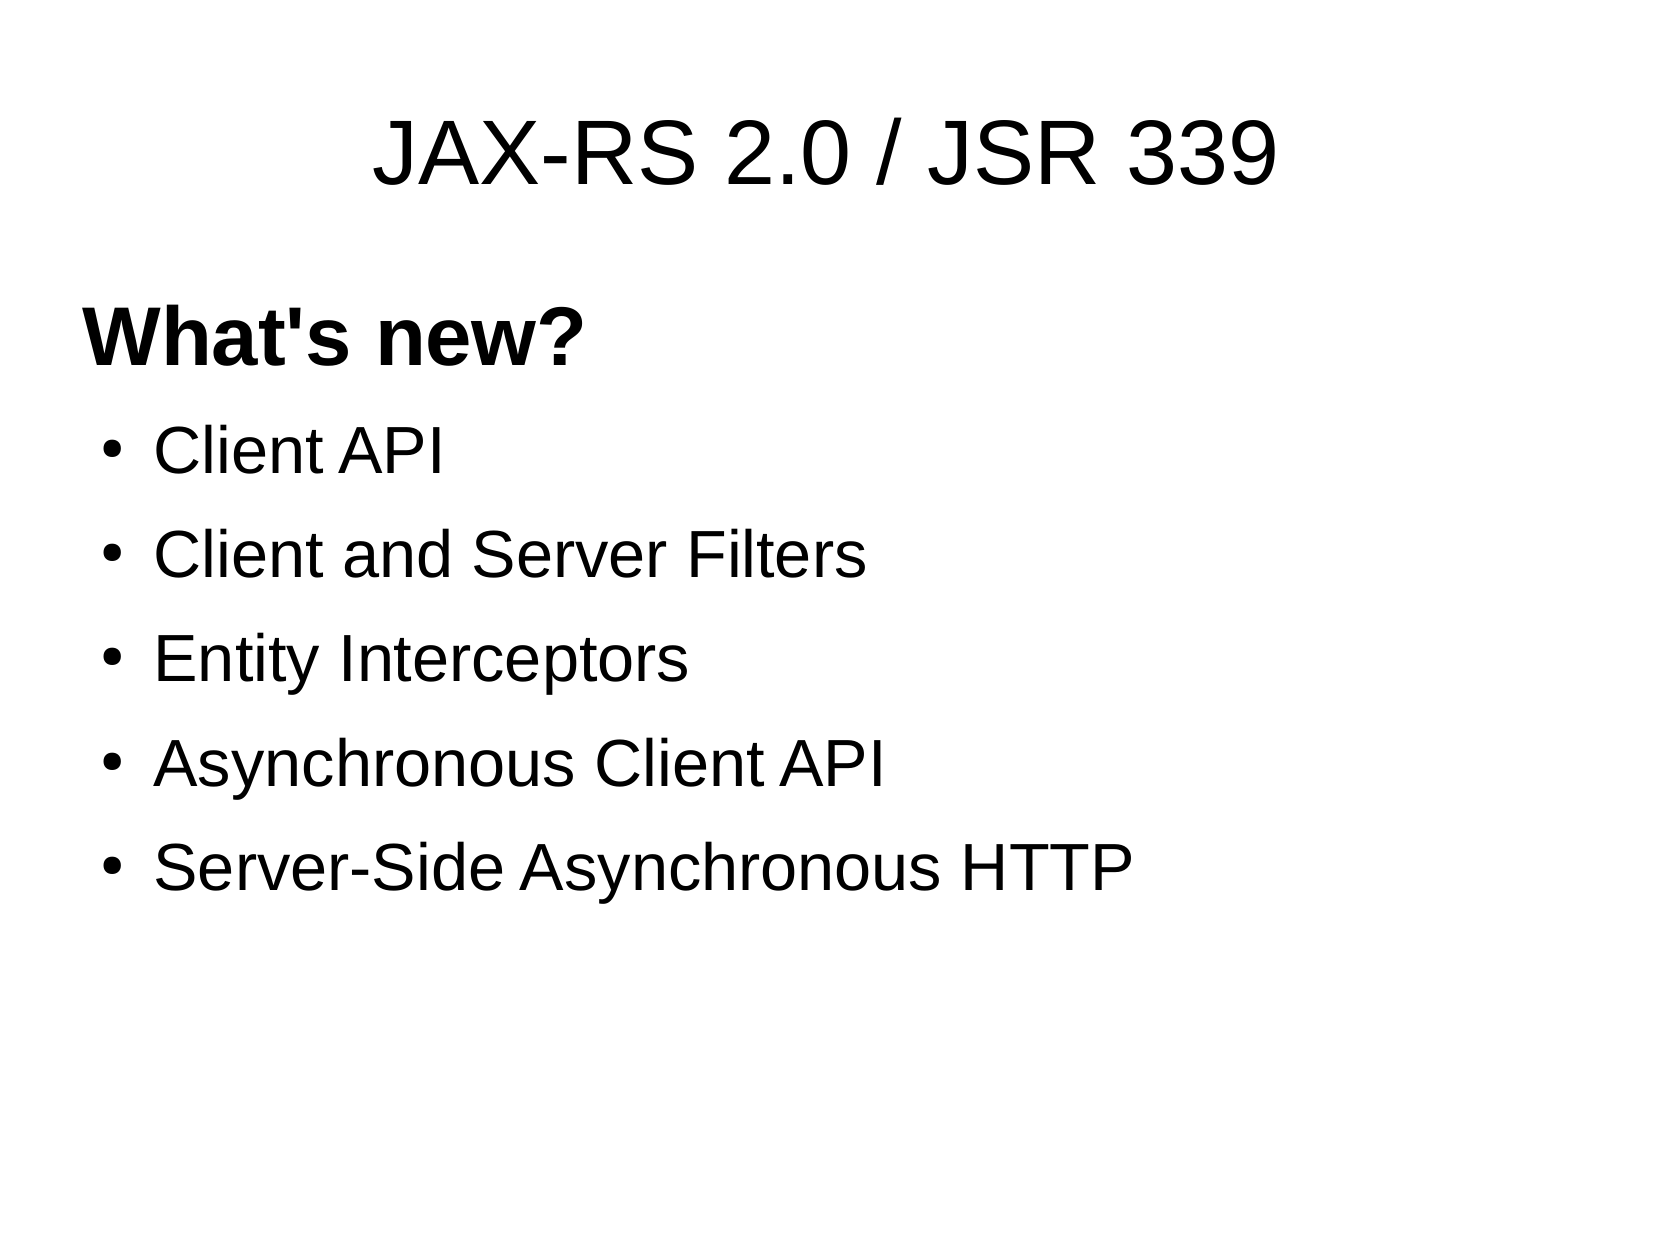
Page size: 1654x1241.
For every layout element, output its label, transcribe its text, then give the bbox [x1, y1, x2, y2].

title JAX-RS 2.0 / JSR 339 [82, 49, 1571, 257]
list What's new? Client API Client and Server Filters Entity Interceptors Asynchronous Client API Server-Side Asynchronous HTTP [82, 290, 1538, 1010]
